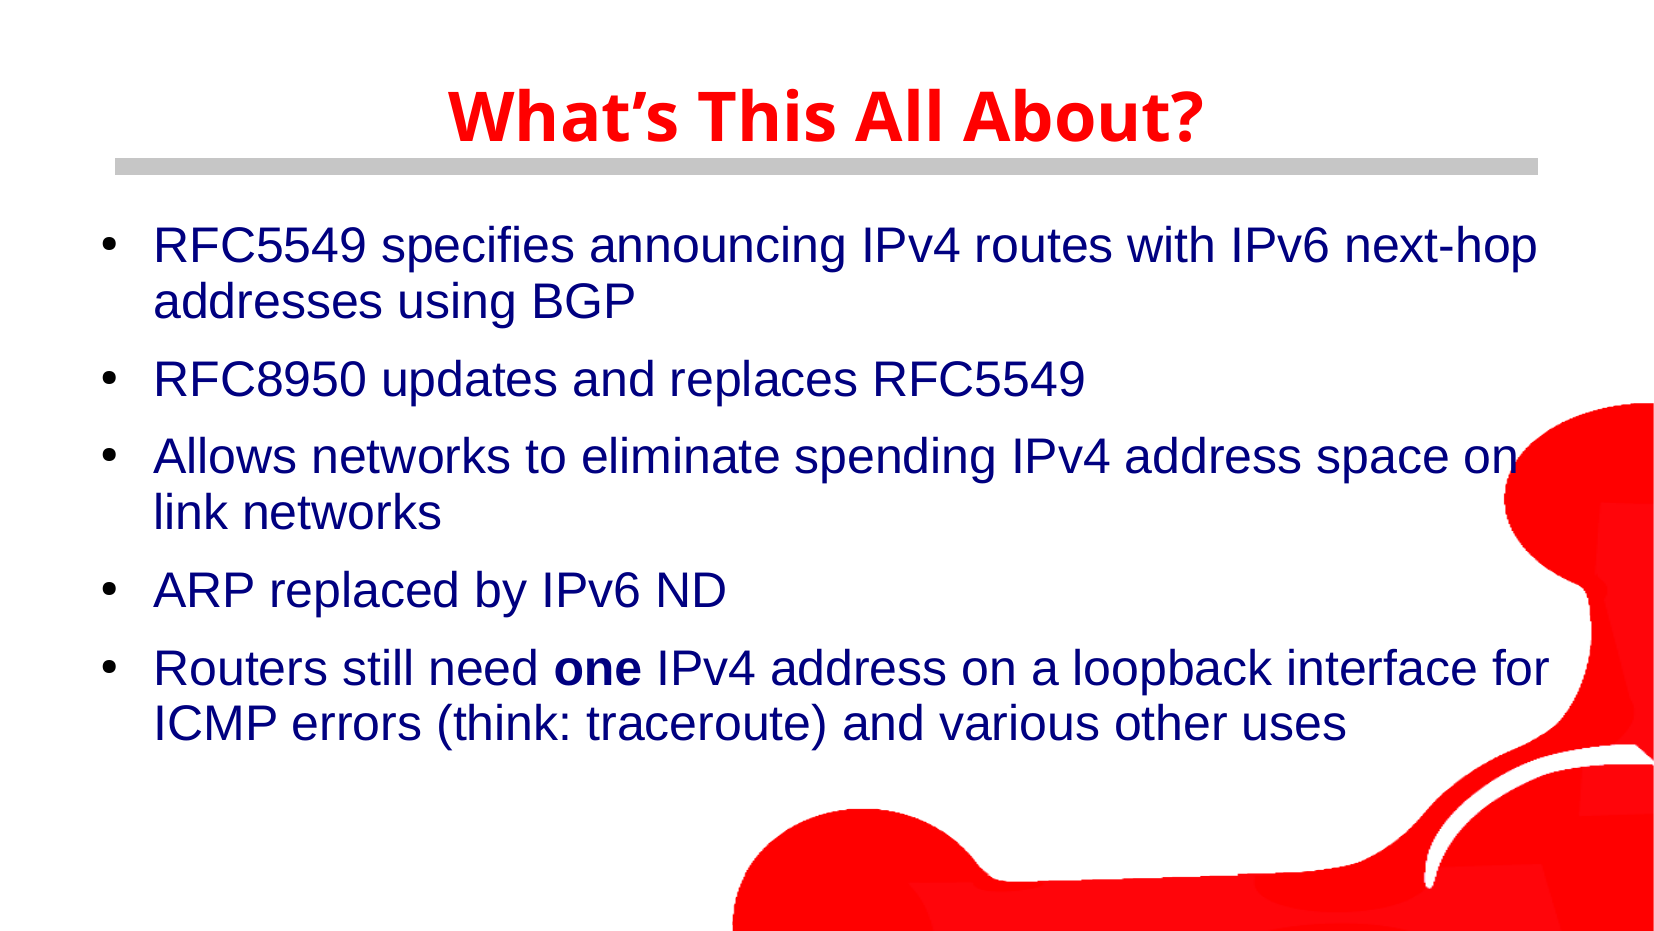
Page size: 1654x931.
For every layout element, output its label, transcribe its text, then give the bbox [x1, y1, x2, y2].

list RFC5549 specifies announcing IPv4 routes with IPv6 next-hop addresses using BGP RFC8950 updates and replaces RFC5549 Allows networks to eliminate spending IPv4 address space on link networks ARP replaced by IPv6 ND Routers still need one IPv4 address on a loopback interface for ICMP errors (think: traceroute) and various other uses [82, 217, 1571, 789]
title What’s This All About? [82, 36, 1571, 193]
